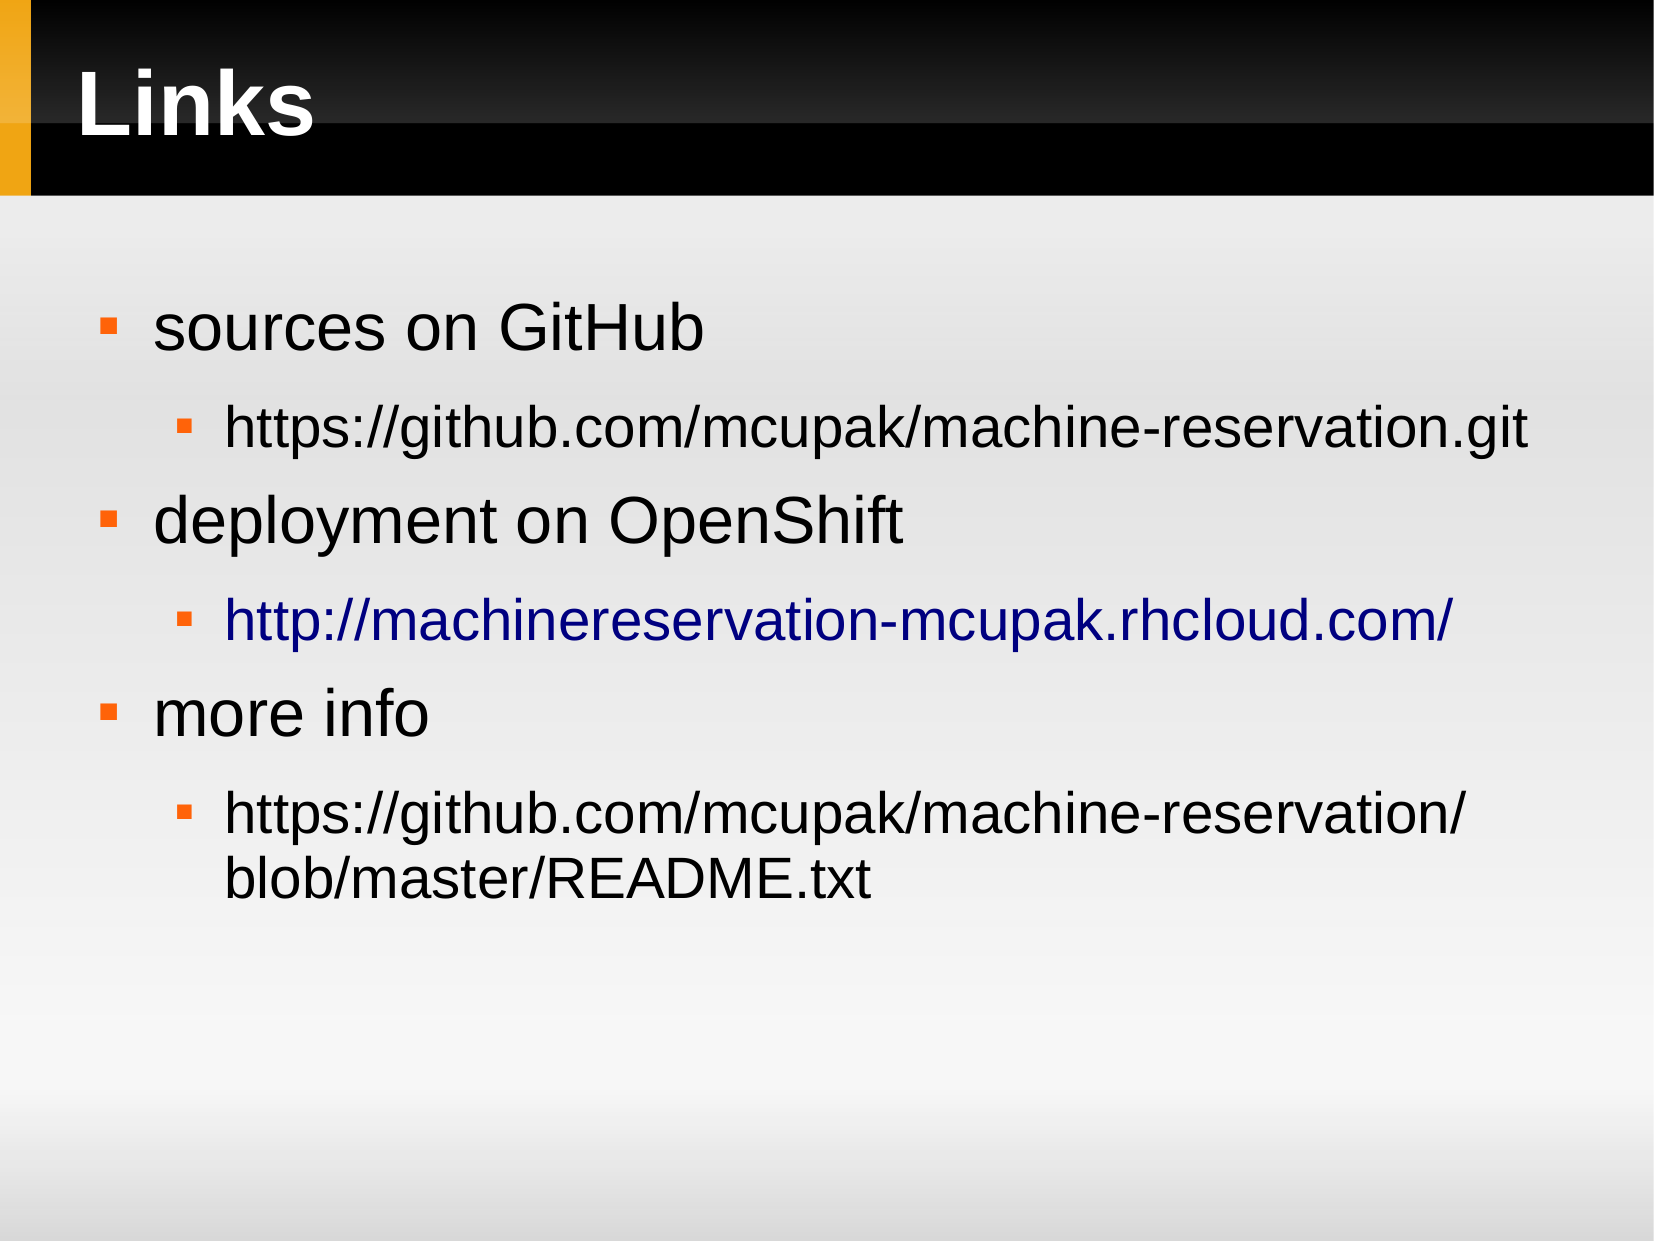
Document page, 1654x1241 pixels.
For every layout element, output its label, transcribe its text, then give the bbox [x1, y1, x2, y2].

list sources on GitHub https://github.com/mcupak/machine-reservation.git deployment on OpenShift http://machinereservation-mcupak.rhcloud.com/ more info https://github.com/mcupak/machine-reservation/blob/master/README.txt [82, 290, 1571, 1109]
picture [0, 0, 1654, 1241]
title Links [76, 0, 1565, 208]
